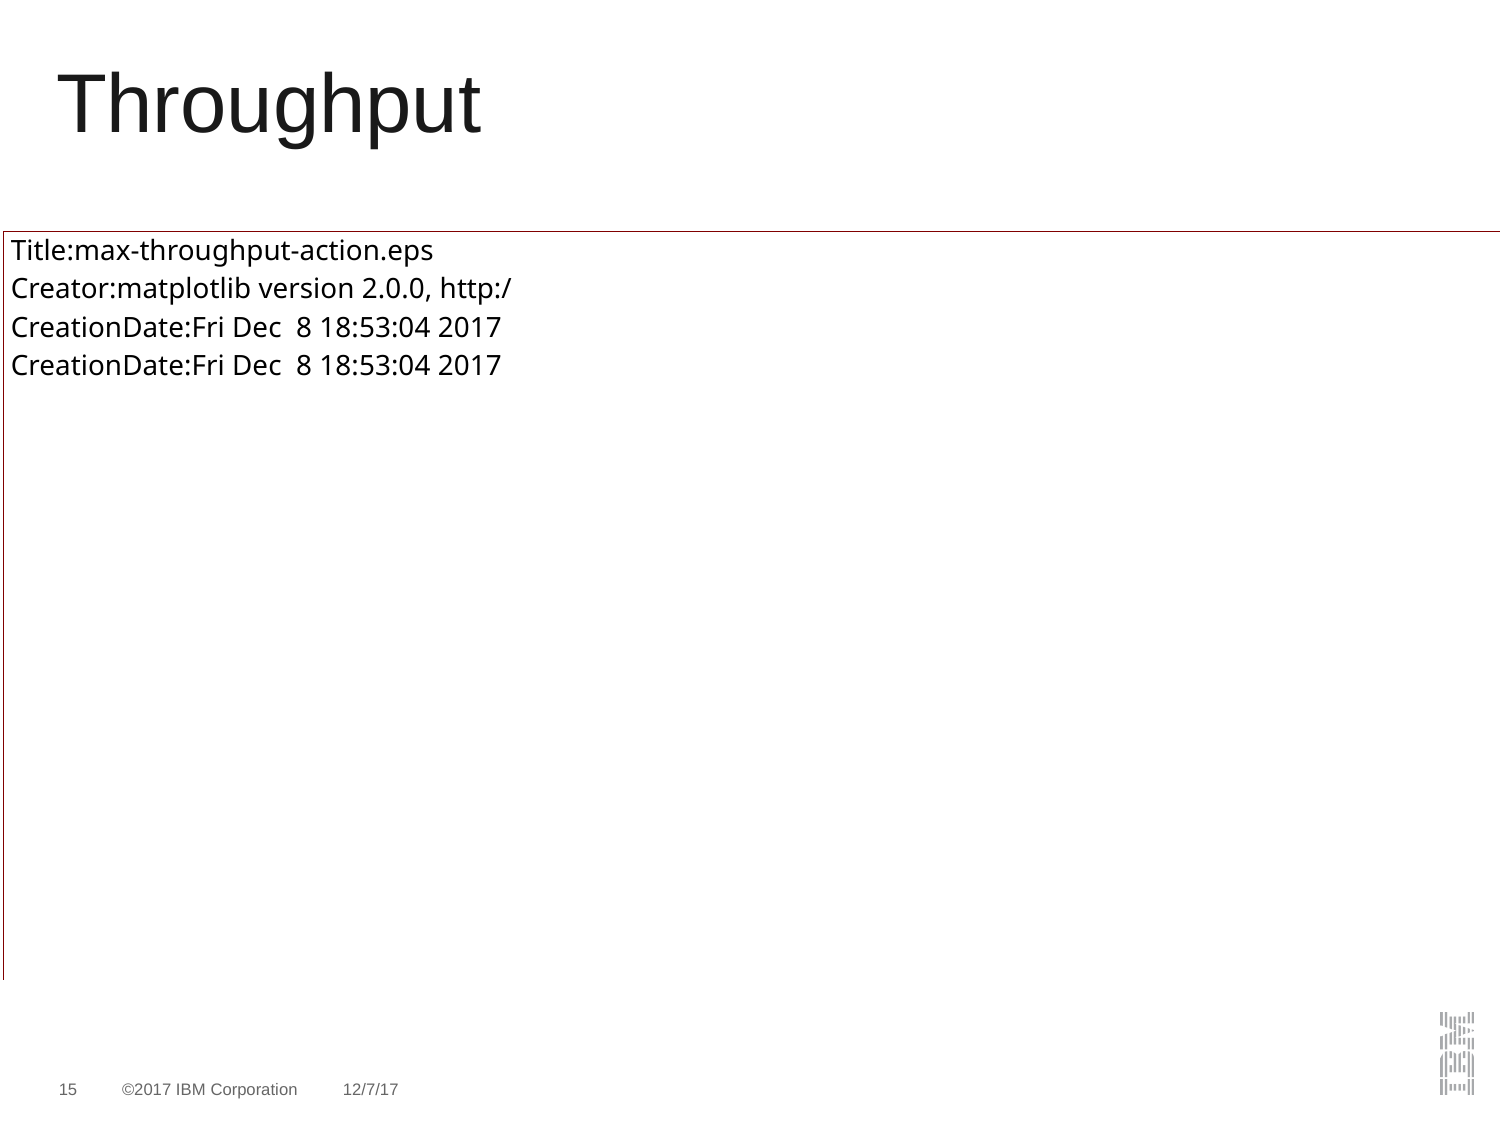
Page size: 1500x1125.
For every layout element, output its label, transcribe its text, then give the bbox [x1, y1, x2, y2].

picture [1440, 1012, 1474, 1095]
text_box Throughput [56, 49, 1440, 200]
picture [1, 229, 1500, 980]
